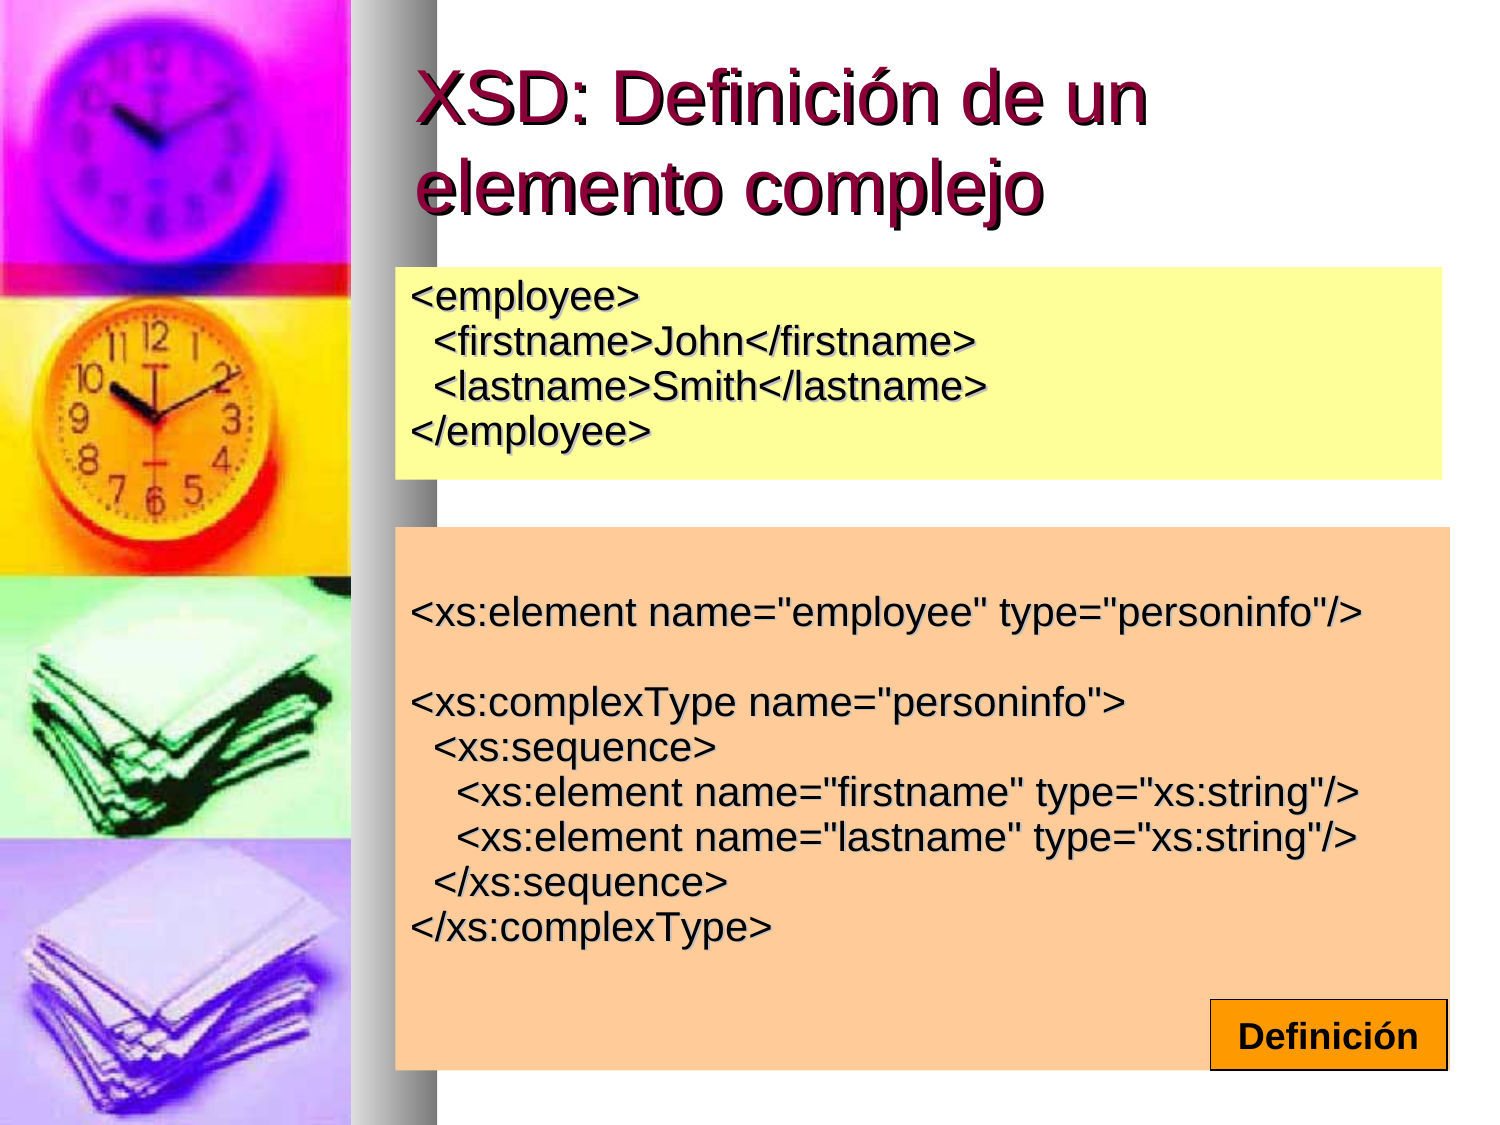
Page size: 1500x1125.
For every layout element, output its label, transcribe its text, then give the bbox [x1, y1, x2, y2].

picture [0, 0, 351, 1125]
text_box Definición [1210, 999, 1447, 1071]
title XSD: Definición de un elemento complejo [399, 37, 1450, 238]
list <employee> <firstname>John</firstname> <lastname>Smith</lastname> </employee> [395, 267, 1443, 480]
list <xs:element name="employee" type="personinfo"/> <xs:complexType name="personinfo"> <xs:sequence> <xs:element name="firstname" type="xs:string"/> <xs:element name="lastname" type="xs:string"/> </xs:sequence> </xs:complexType> [395, 527, 1450, 1071]
